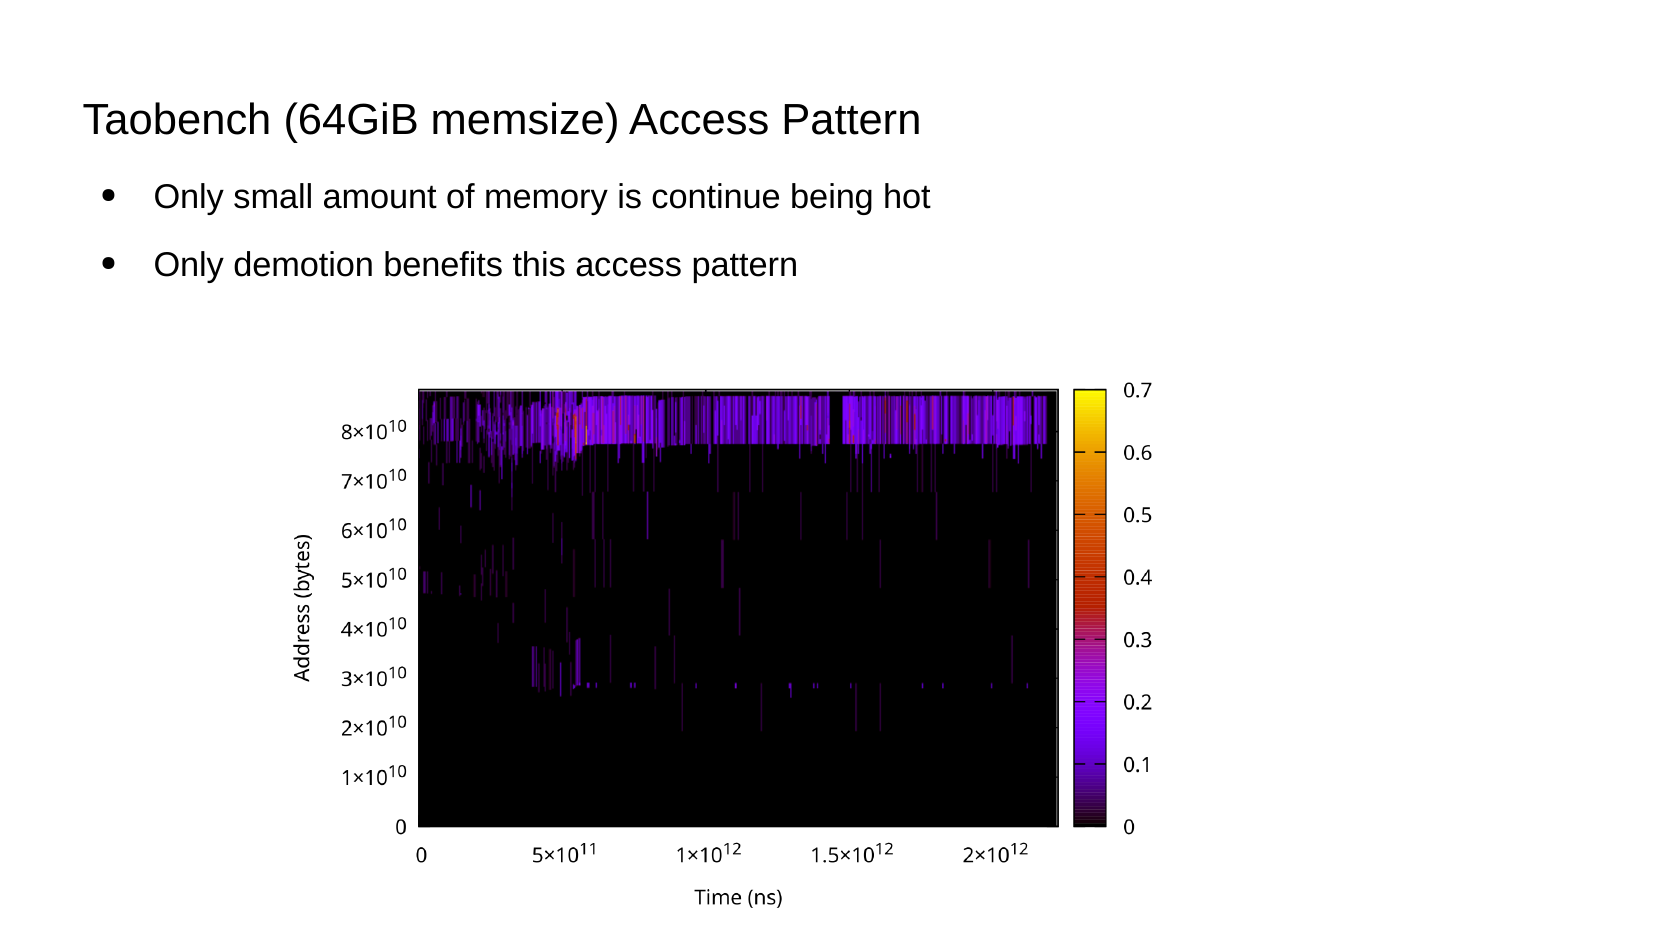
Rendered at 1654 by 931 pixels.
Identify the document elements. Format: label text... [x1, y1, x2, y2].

picture [287, 373, 1171, 910]
title Taobench (64GiB memsize) Access Pattern [82, 81, 1571, 157]
list Only small amount of memory is continue being hot Only demotion benefits this access pattern [82, 177, 1571, 833]
